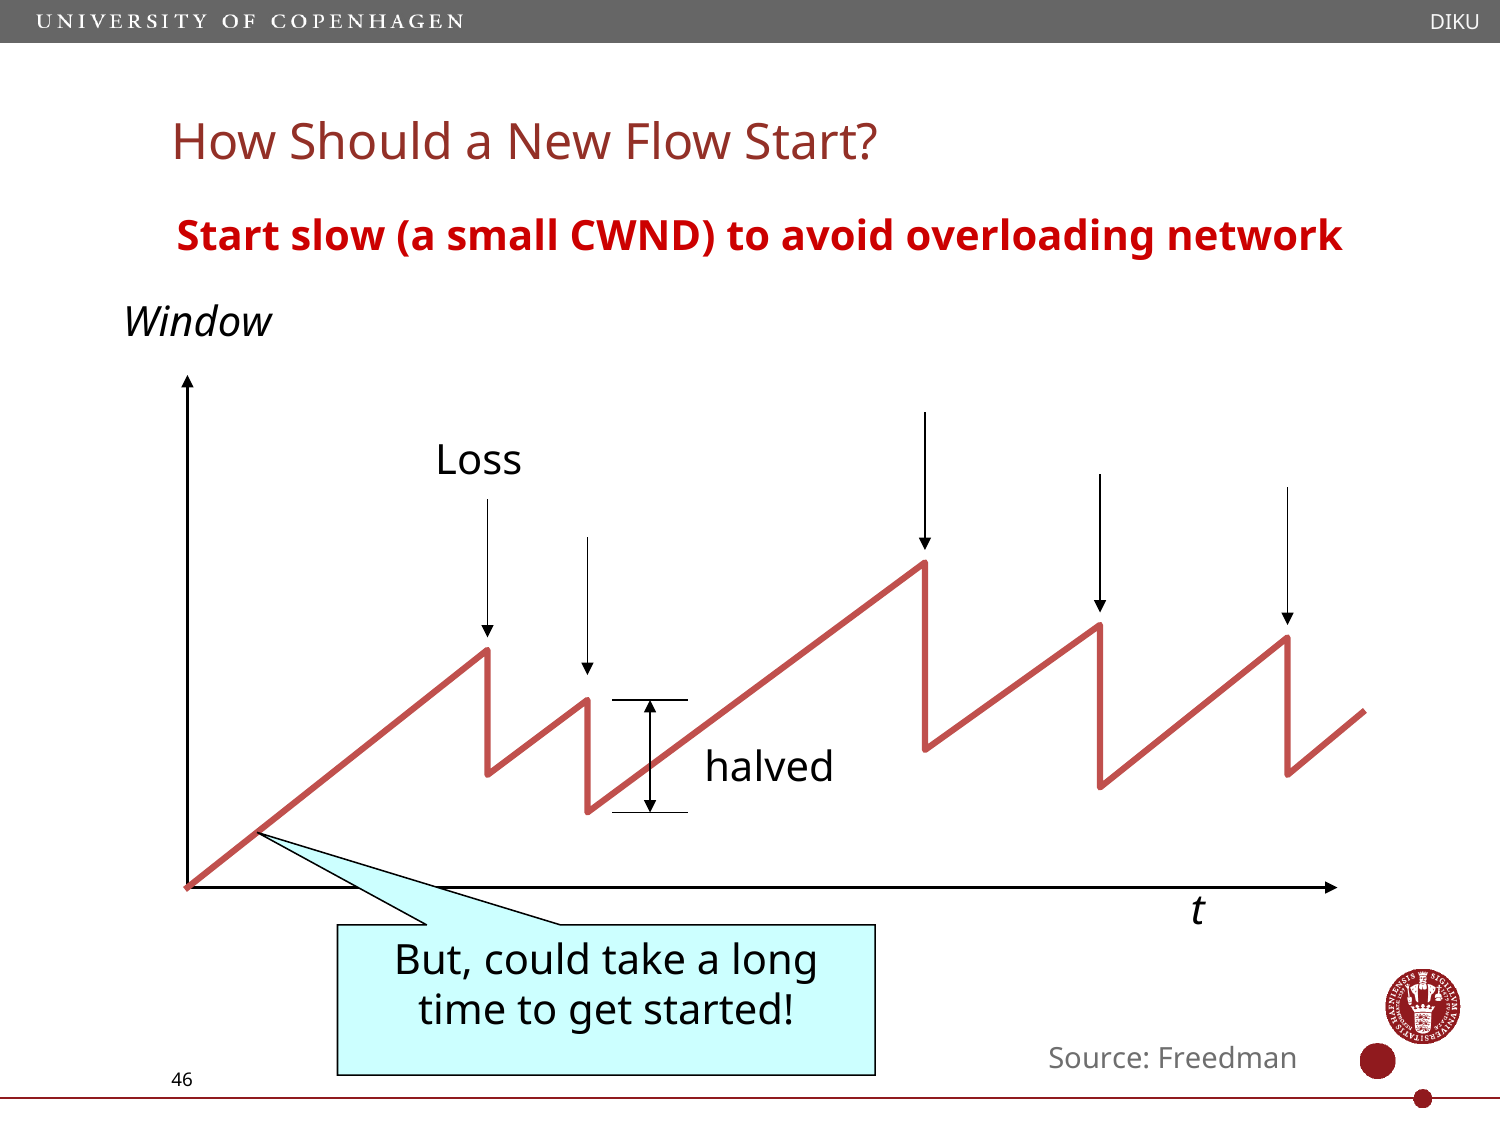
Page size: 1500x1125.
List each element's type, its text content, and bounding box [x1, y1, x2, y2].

text_box But, could take a long time to get started! [257, 832, 876, 1076]
text_box Loss [420, 425, 538, 491]
text_box Source: Freedman [1033, 1031, 1341, 1083]
text_box Start slow (a small CWND) to avoid overloading network [161, 201, 1359, 268]
text_box t [1176, 875, 1220, 941]
picture [0, 910, 1500, 1122]
title How Should a New Flow Start? [171, 75, 1329, 171]
text_box <number> [171, 1067, 522, 1092]
text_box halved [689, 732, 850, 799]
text_box Window [108, 287, 287, 353]
text_box DIKU [469, 0, 1495, 43]
